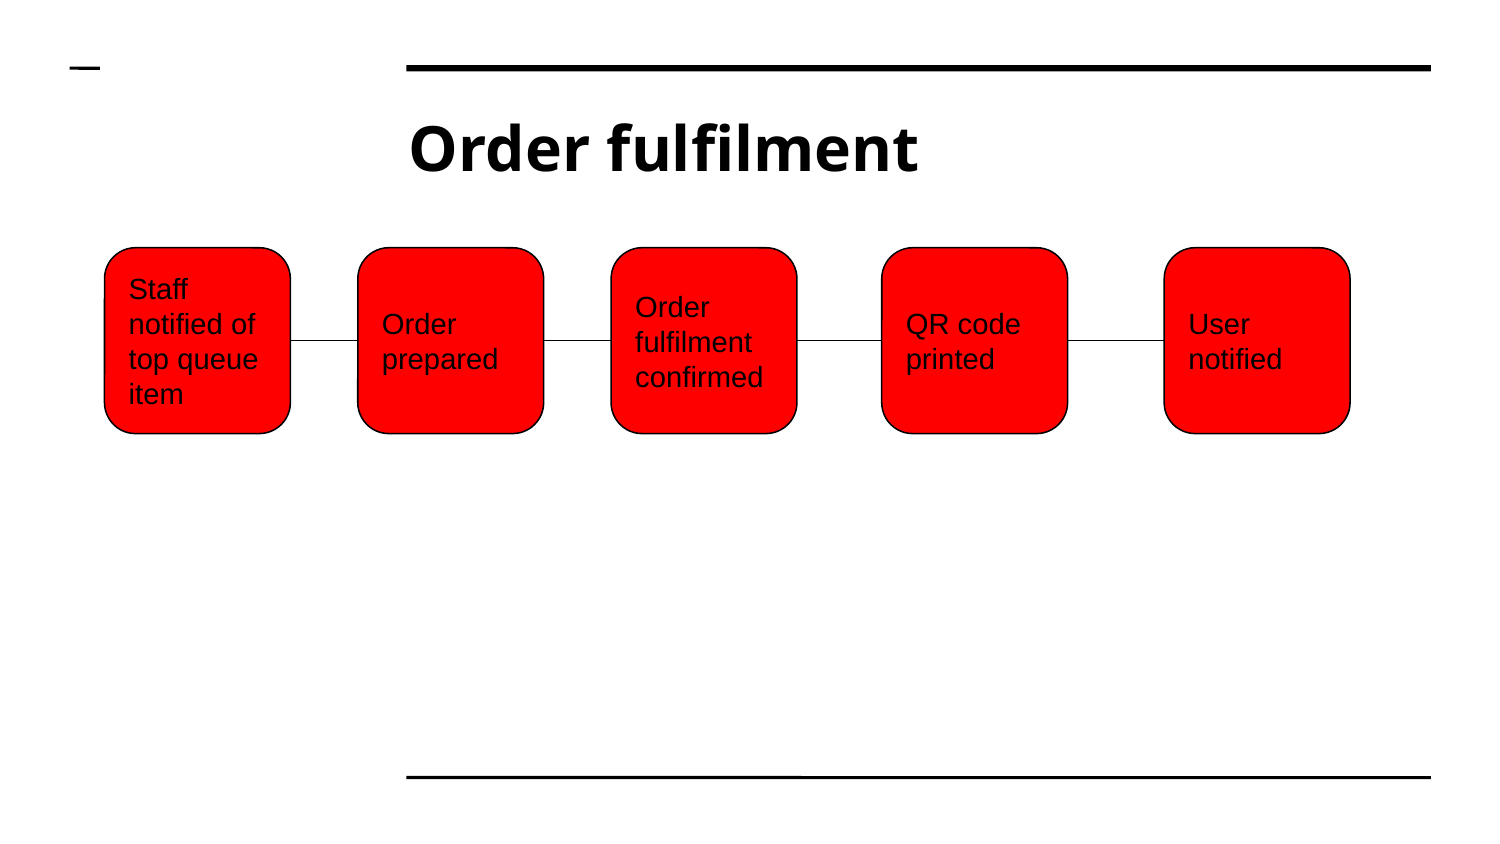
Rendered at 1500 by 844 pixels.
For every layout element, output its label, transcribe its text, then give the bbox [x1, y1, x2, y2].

text_box Order prepared [357, 247, 544, 434]
title Order fulfilment [393, 94, 1431, 199]
text_box QR code printed [881, 247, 1068, 434]
text_box User notified [1164, 247, 1351, 434]
text_box Order fulfilment confirmed [611, 247, 797, 434]
text_box Staff notified of top queue item [104, 247, 291, 434]
